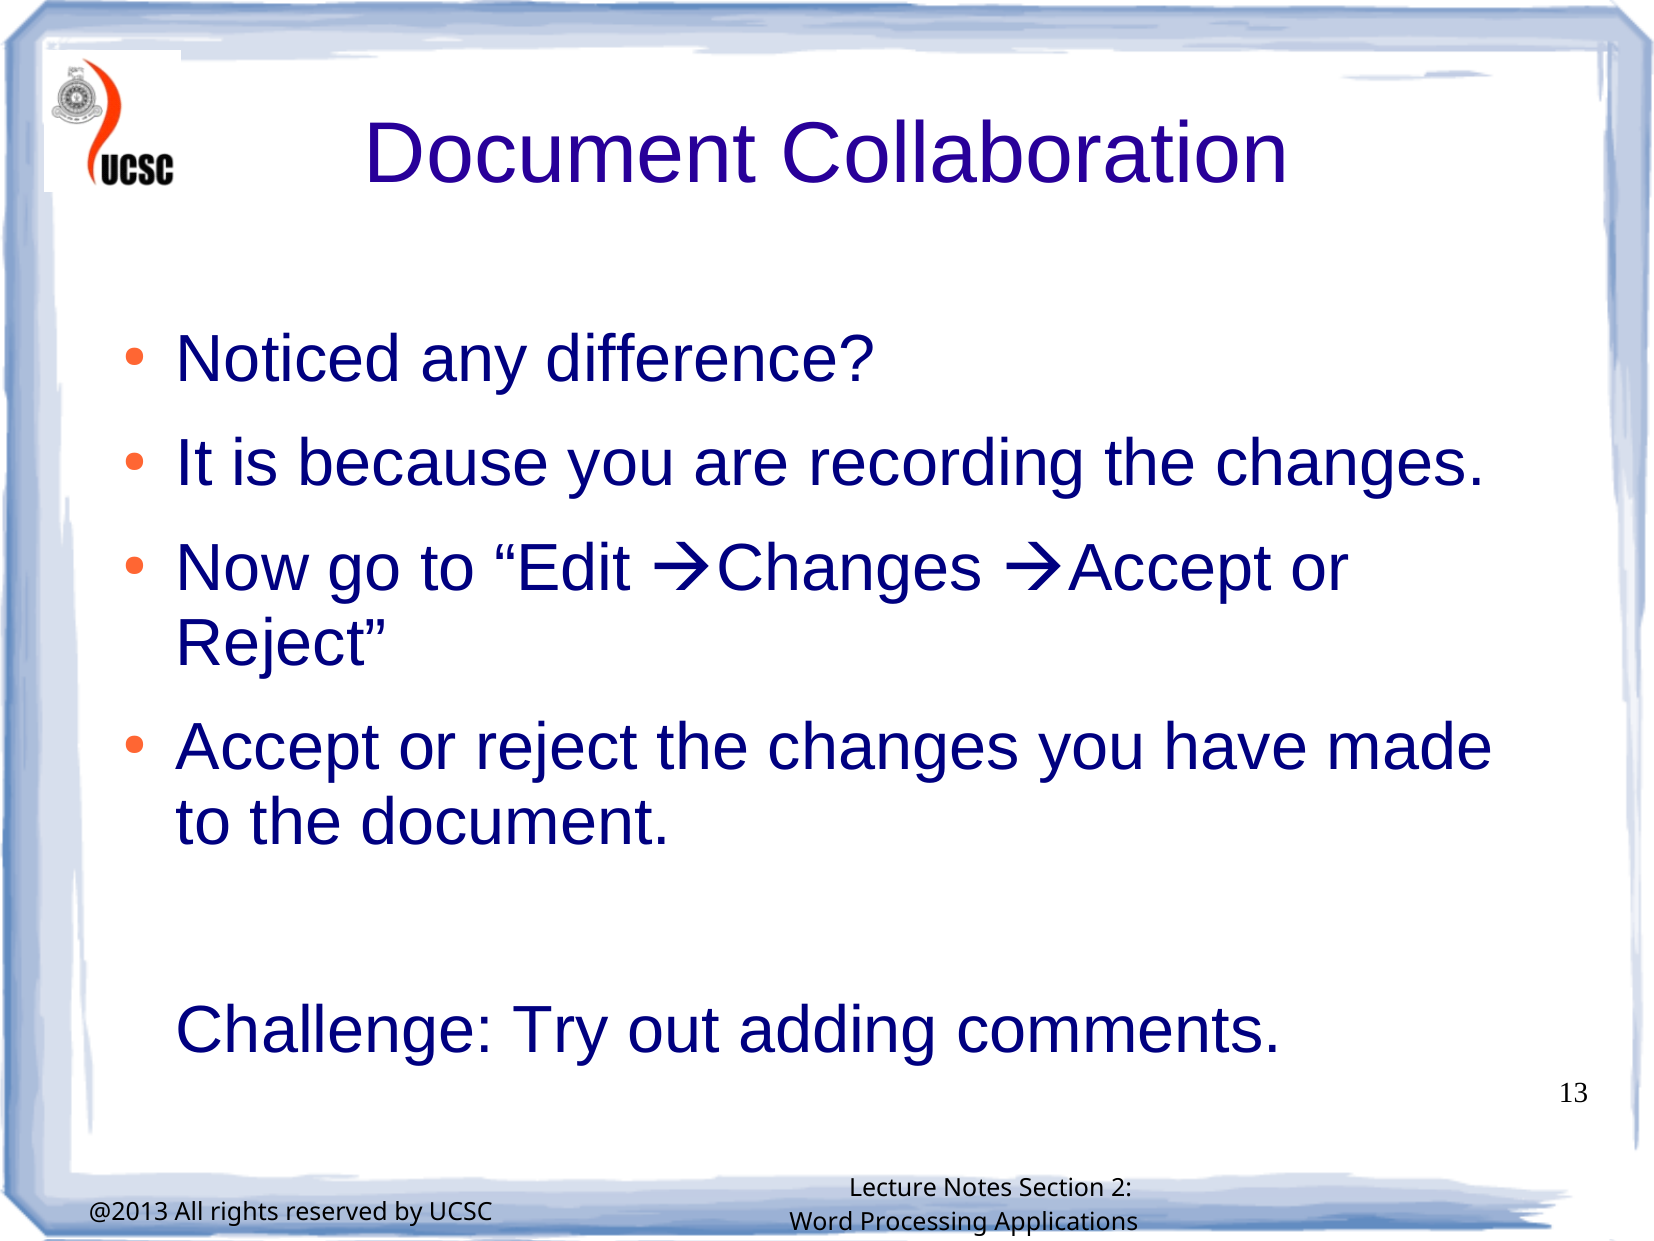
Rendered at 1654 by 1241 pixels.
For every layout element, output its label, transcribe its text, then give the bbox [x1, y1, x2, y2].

picture [0, 0, 1654, 1241]
title Document Collaboration [82, 49, 1571, 257]
list Noticed any difference? It is because you are recording the changes. Now go to “Edit Changes Accept or Reject” Accept or reject the changes you have made to the document. Challenge: Try out adding comments. [105, 321, 1558, 1067]
